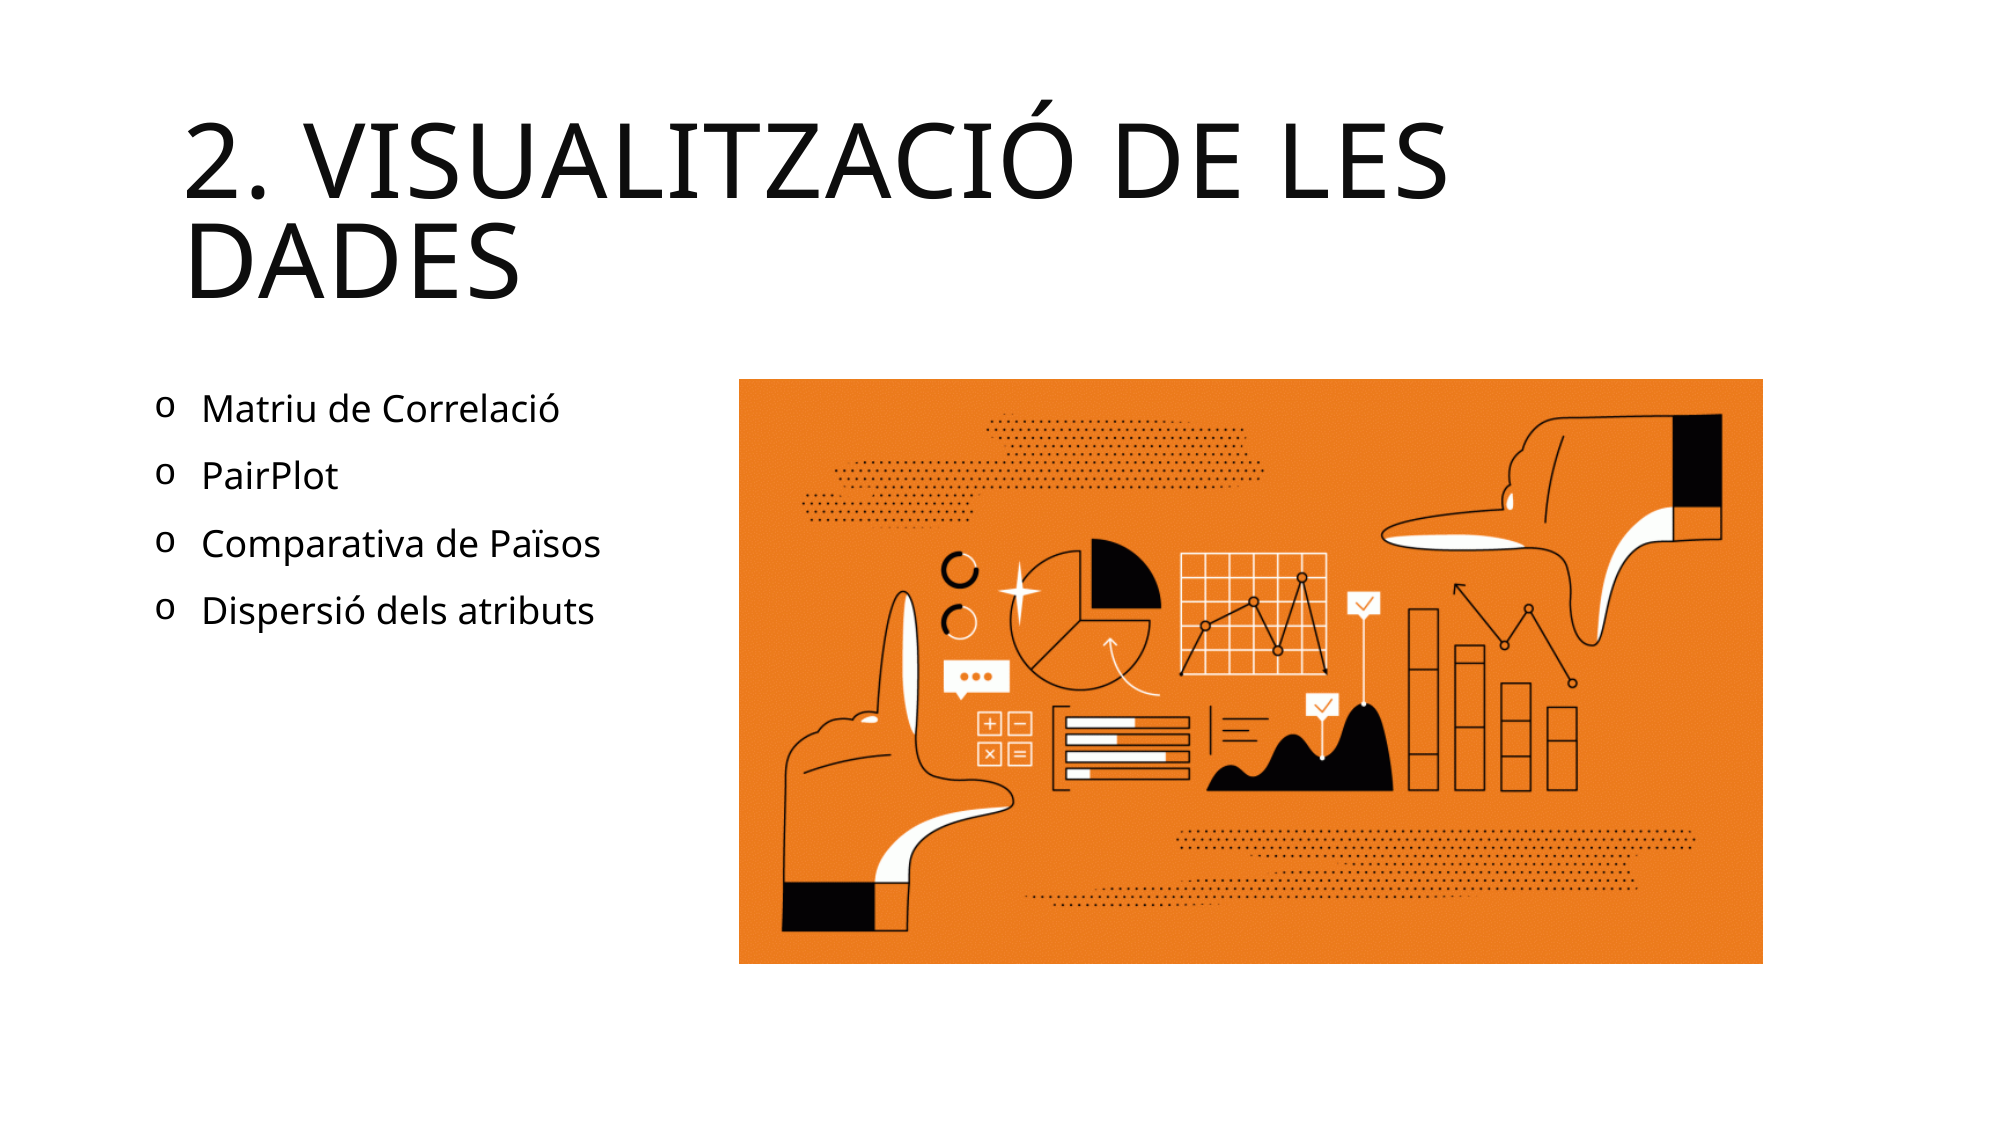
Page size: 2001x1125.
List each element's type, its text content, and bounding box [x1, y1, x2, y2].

picture [739, 379, 1763, 964]
title 2. Visualització de les dades [168, 96, 1763, 343]
text_box Matriu de Correlació PairPlot Comparativa de Països Dispersió dels atributs [139, 354, 669, 636]
